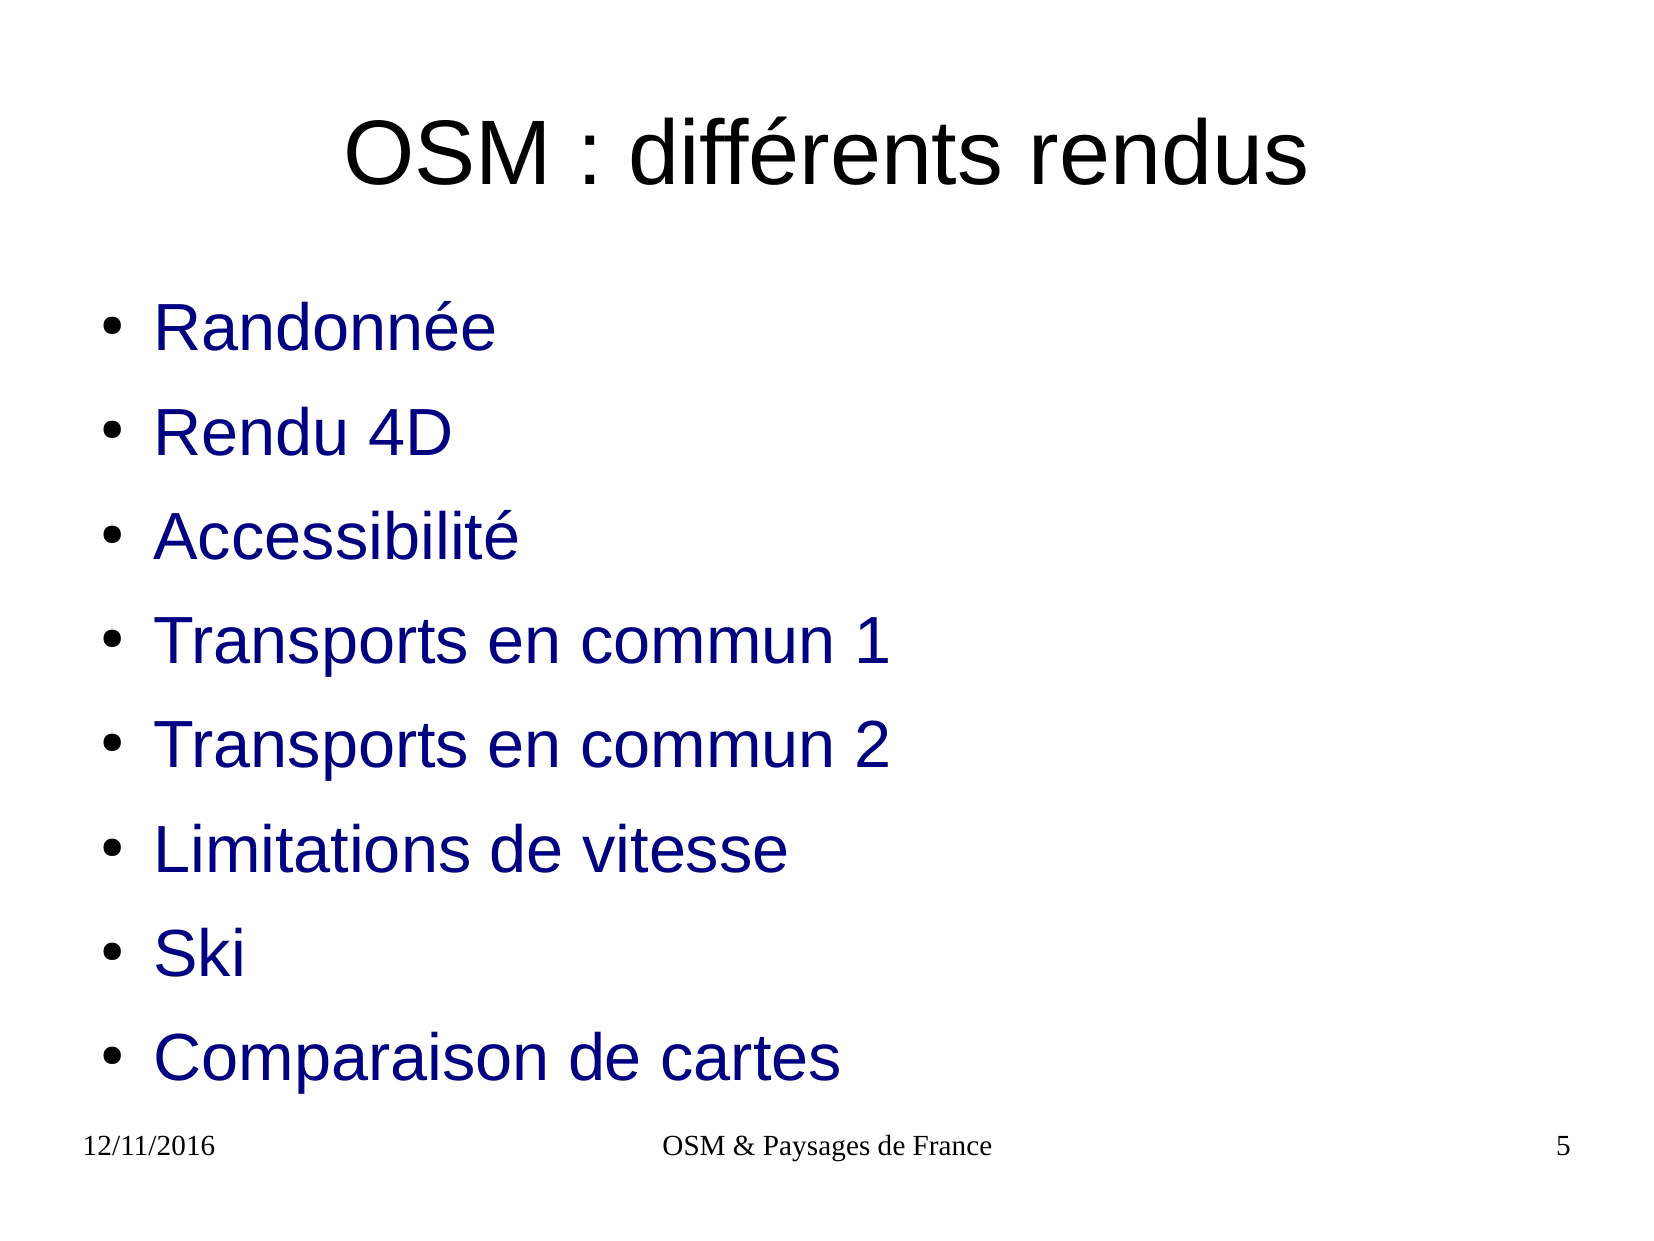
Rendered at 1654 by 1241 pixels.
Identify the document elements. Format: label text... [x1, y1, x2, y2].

list Randonnée Rendu 4D Accessibilité Transports en commun 1 Transports en commun 2 Limitations de vitesse Ski Comparaison de cartes [82, 290, 1571, 1201]
title OSM : différents rendus [82, 49, 1571, 257]
